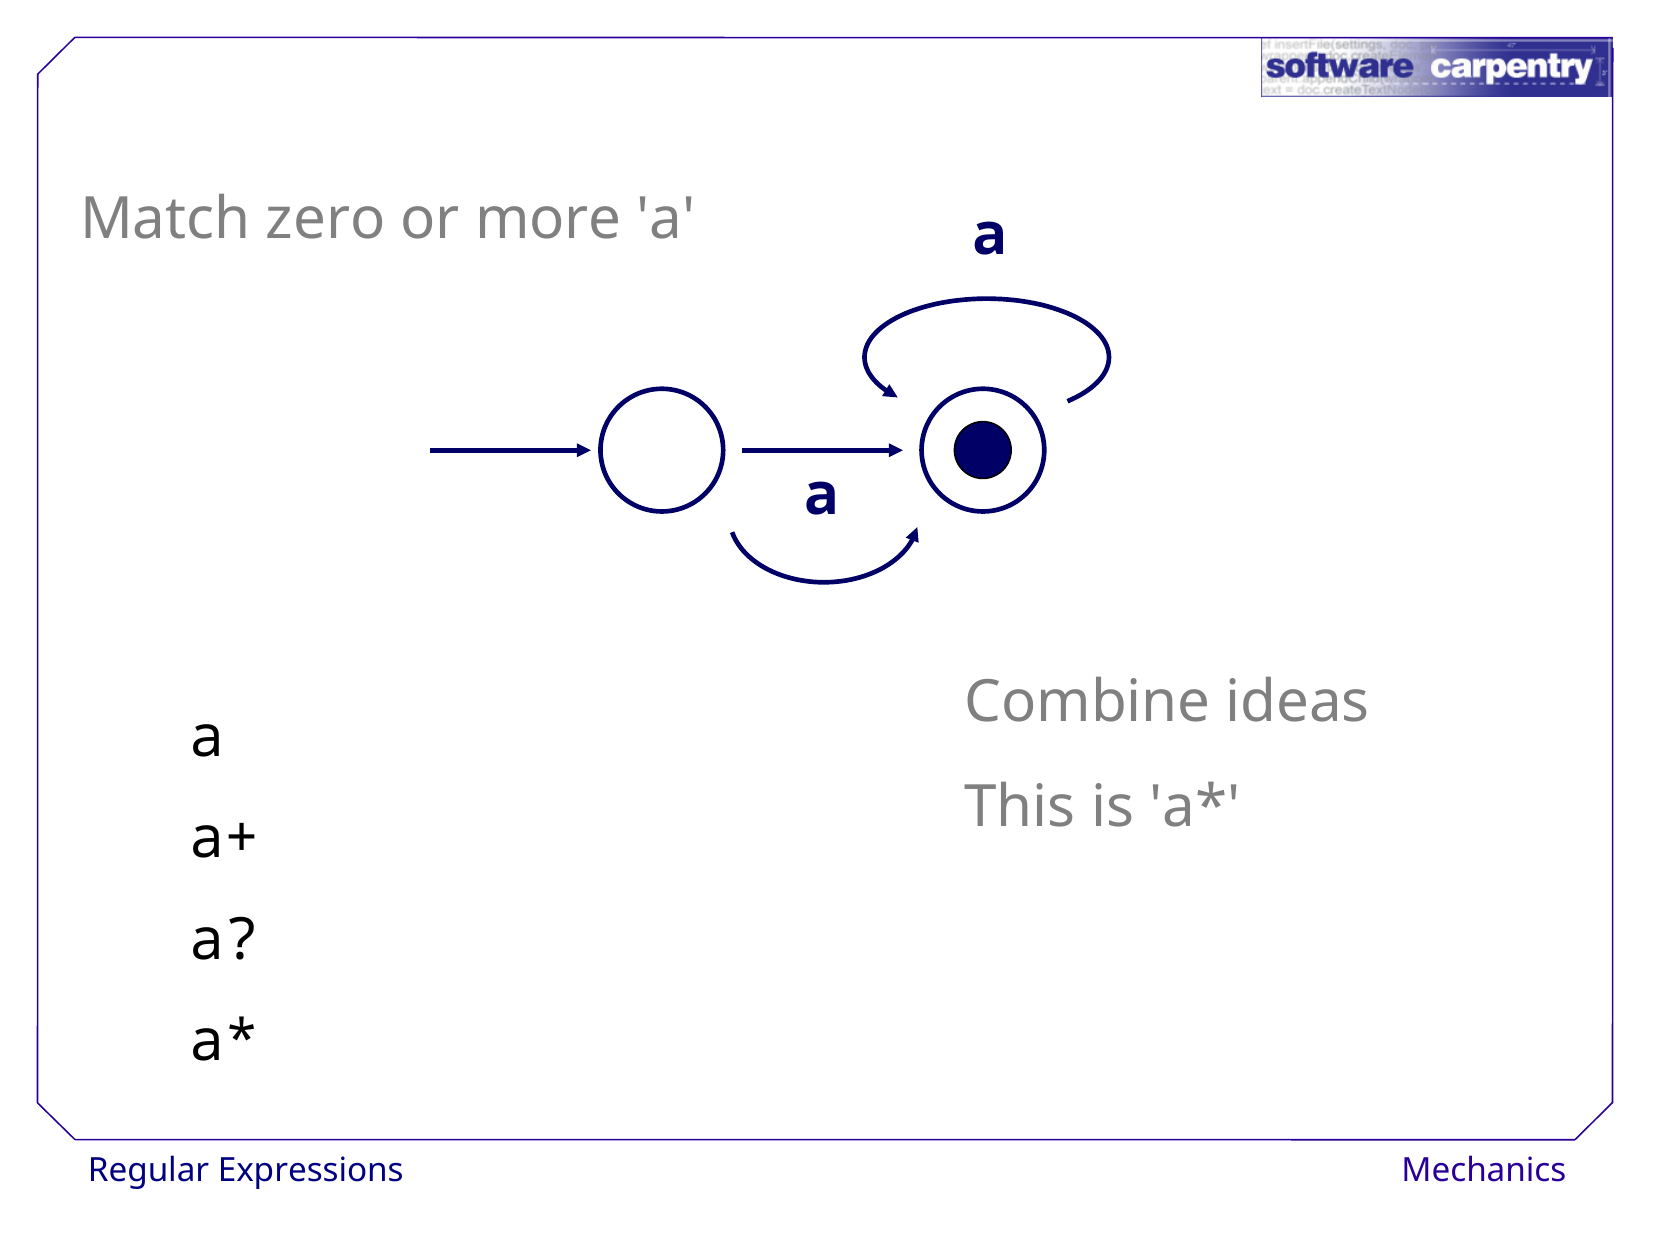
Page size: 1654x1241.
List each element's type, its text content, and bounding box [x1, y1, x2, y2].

table_cell a? [175, 899, 282, 1001]
table_cell a* [175, 1001, 282, 1102]
picture [1261, 39, 1613, 97]
table_header a [175, 697, 282, 798]
text_box Combine ideas This is 'a*' [949, 620, 1535, 846]
table_cell a+ [175, 798, 282, 899]
text_box a [957, 194, 1022, 276]
text_box [954, 421, 1012, 479]
text_box Match zero or more 'a' [65, 138, 861, 259]
text_box a [788, 454, 854, 536]
